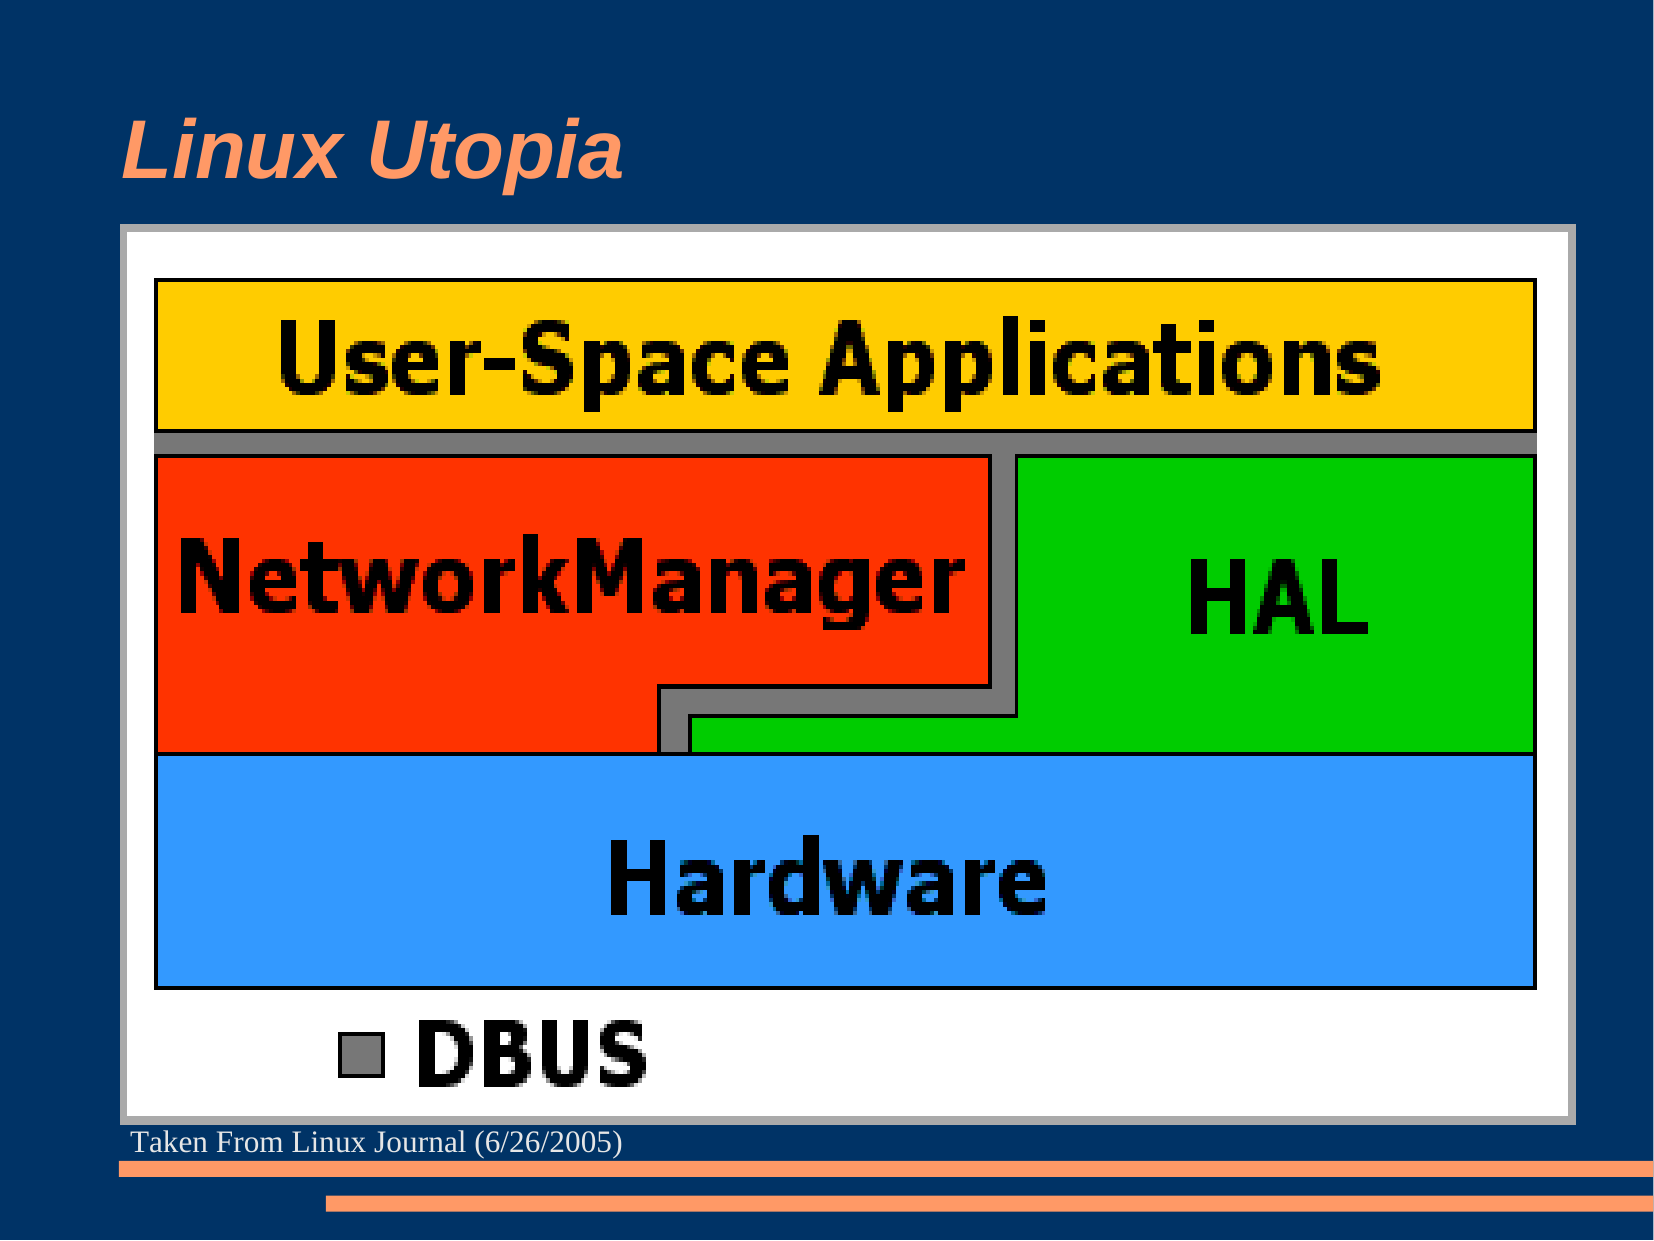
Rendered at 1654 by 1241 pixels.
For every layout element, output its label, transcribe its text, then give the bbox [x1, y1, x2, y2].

picture [120, 224, 1576, 1126]
list Taken From Linux Journal (6/26/2005) [112, 1125, 1552, 1241]
title Linux Utopia [121, 46, 1534, 224]
